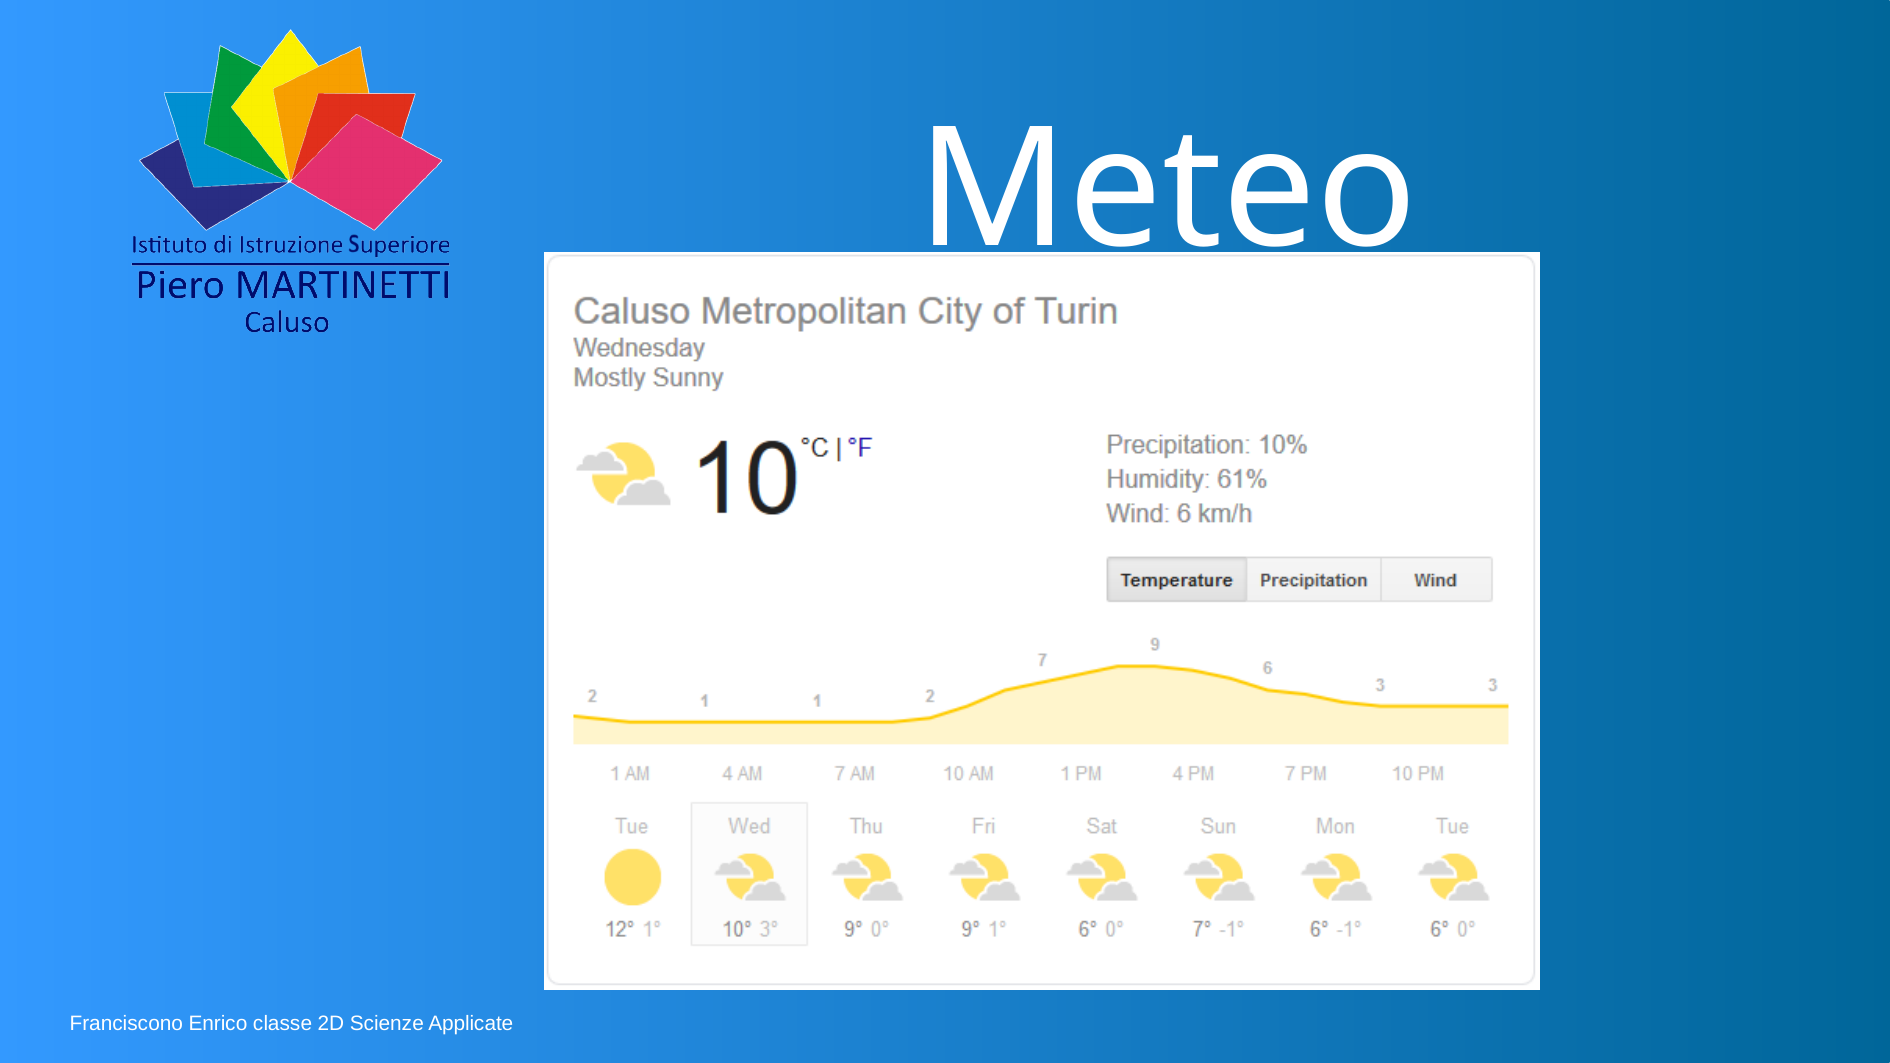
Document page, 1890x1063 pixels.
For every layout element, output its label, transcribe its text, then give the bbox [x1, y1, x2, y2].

text_box Franciscono Enrico classe 2D Scienze Applicate [54, 1004, 628, 1063]
text_box Meteo [591, 59, 1760, 268]
picture [0, 23, 1540, 990]
